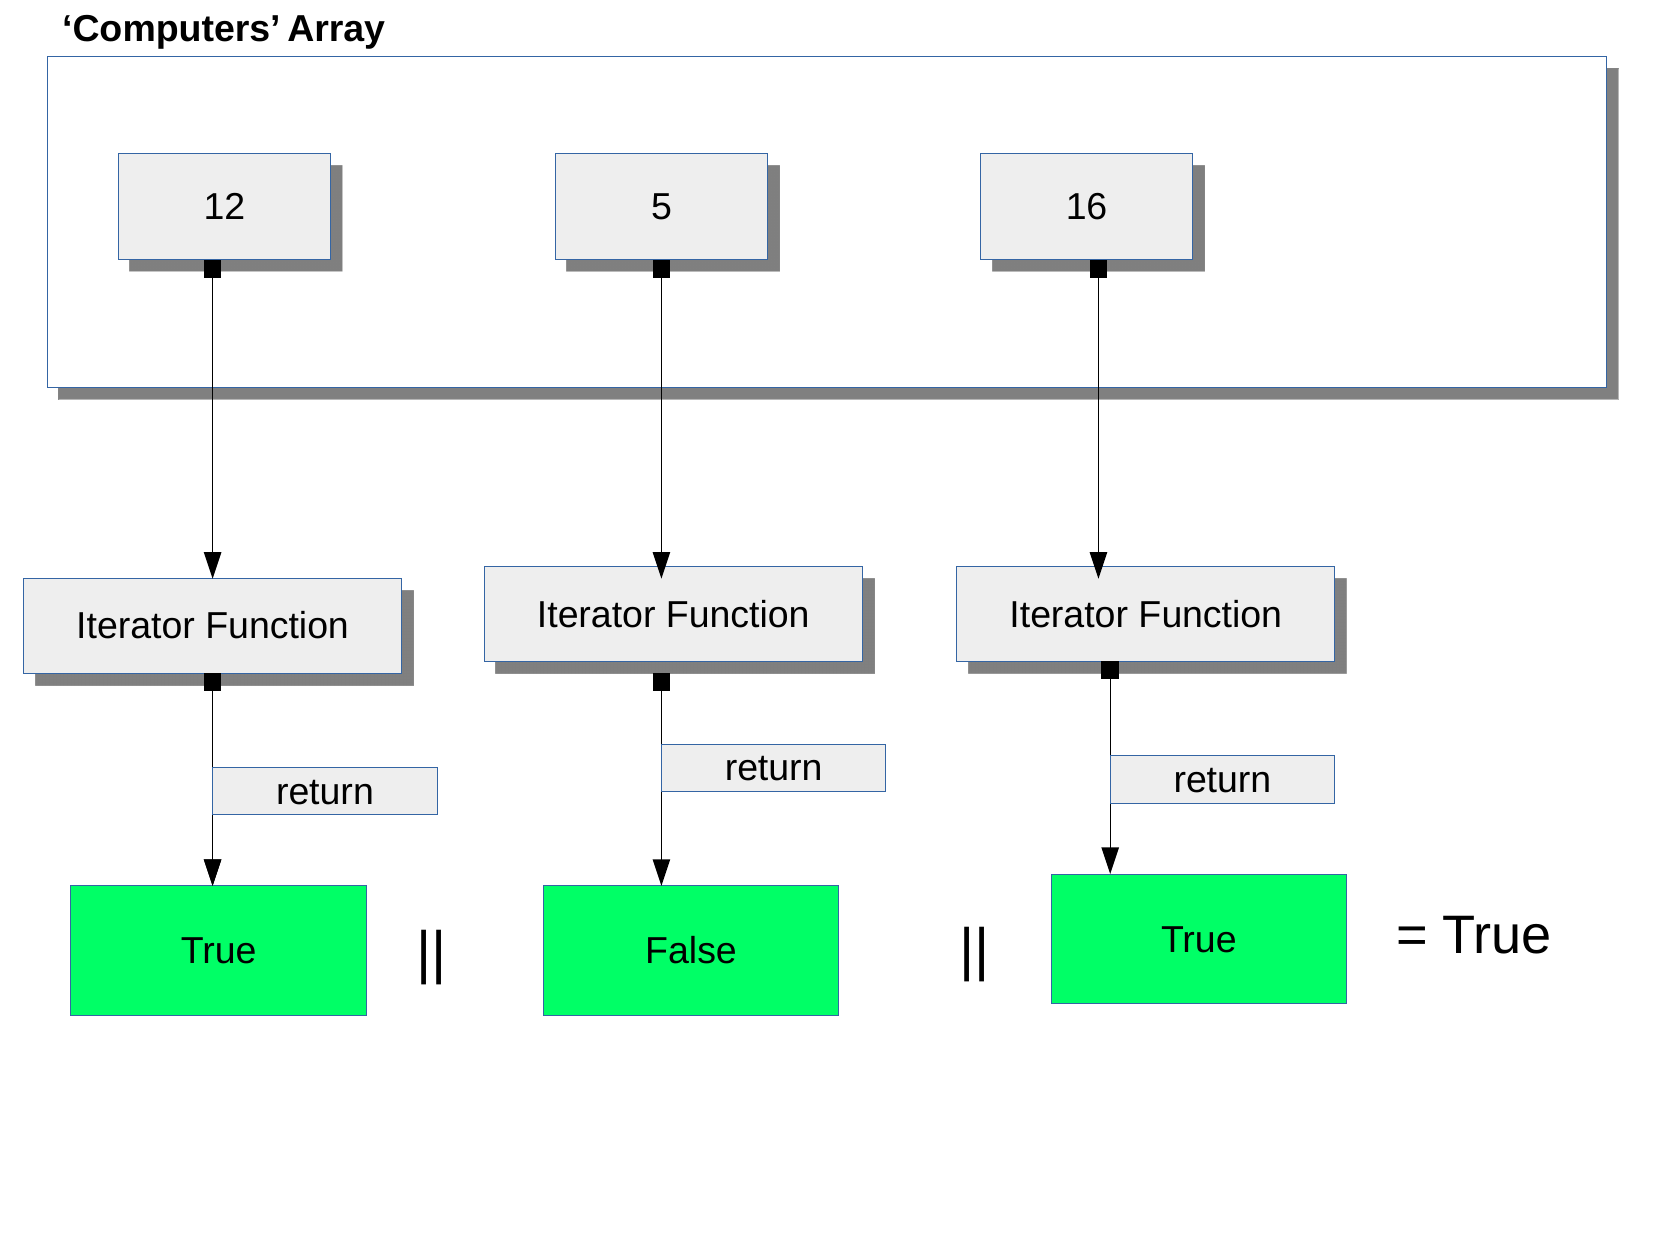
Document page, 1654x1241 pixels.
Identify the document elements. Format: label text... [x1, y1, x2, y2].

text_box return [661, 744, 886, 792]
text_box Iterator Function [484, 566, 863, 662]
text_box return [1110, 755, 1335, 804]
text_box False [543, 885, 839, 1016]
text_box True [1051, 874, 1347, 1004]
text_box || [944, 909, 1063, 990]
text_box = True [1381, 897, 1619, 973]
text_box || [401, 912, 520, 993]
text_box Iterator Function [23, 578, 402, 674]
text_box True [70, 885, 367, 1016]
text_box ‘Computers’ Array [47, 0, 497, 57]
text_box 16 [980, 153, 1193, 260]
text_box 5 [555, 153, 768, 260]
text_box [47, 56, 1607, 388]
text_box return [212, 767, 438, 815]
text_box Iterator Function [956, 566, 1335, 662]
text_box 12 [118, 153, 331, 260]
